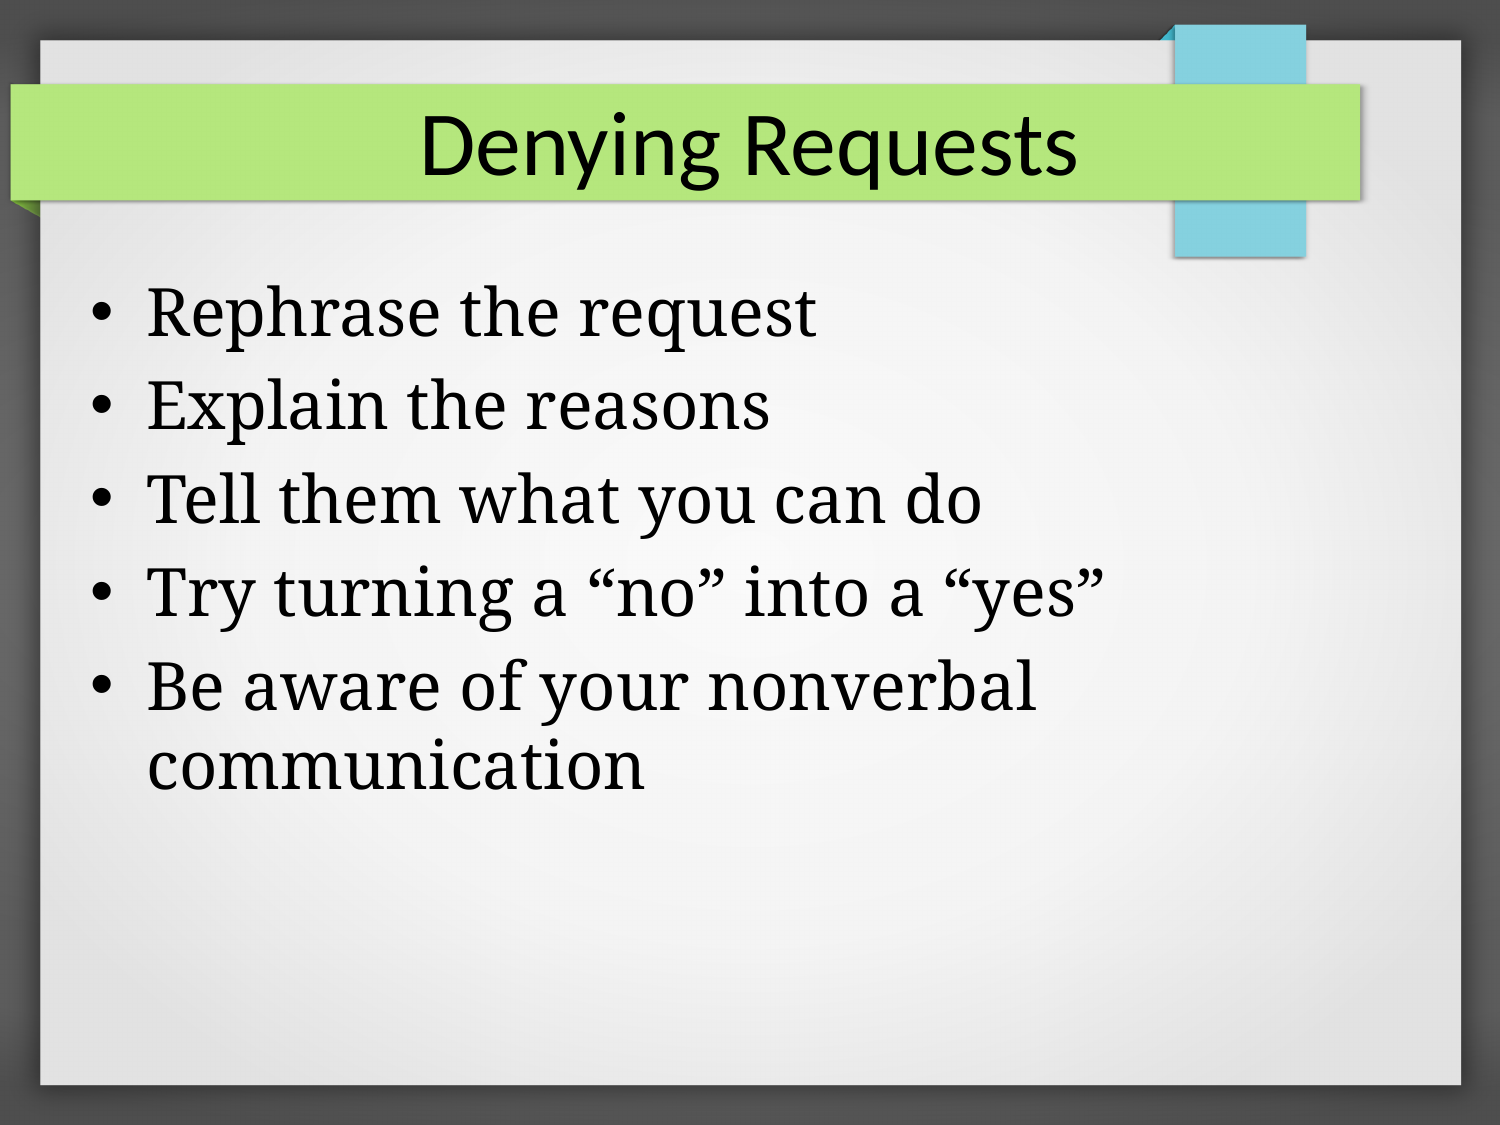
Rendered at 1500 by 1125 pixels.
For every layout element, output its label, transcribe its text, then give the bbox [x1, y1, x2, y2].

list Rephrase the request Explain the reasons Tell them what you can do Try turning a “no” into a “yes” Be aware of your nonverbal communication [75, 262, 1425, 1005]
title Denying Requests [75, 45, 1425, 233]
picture [0, 0, 1500, 1125]
